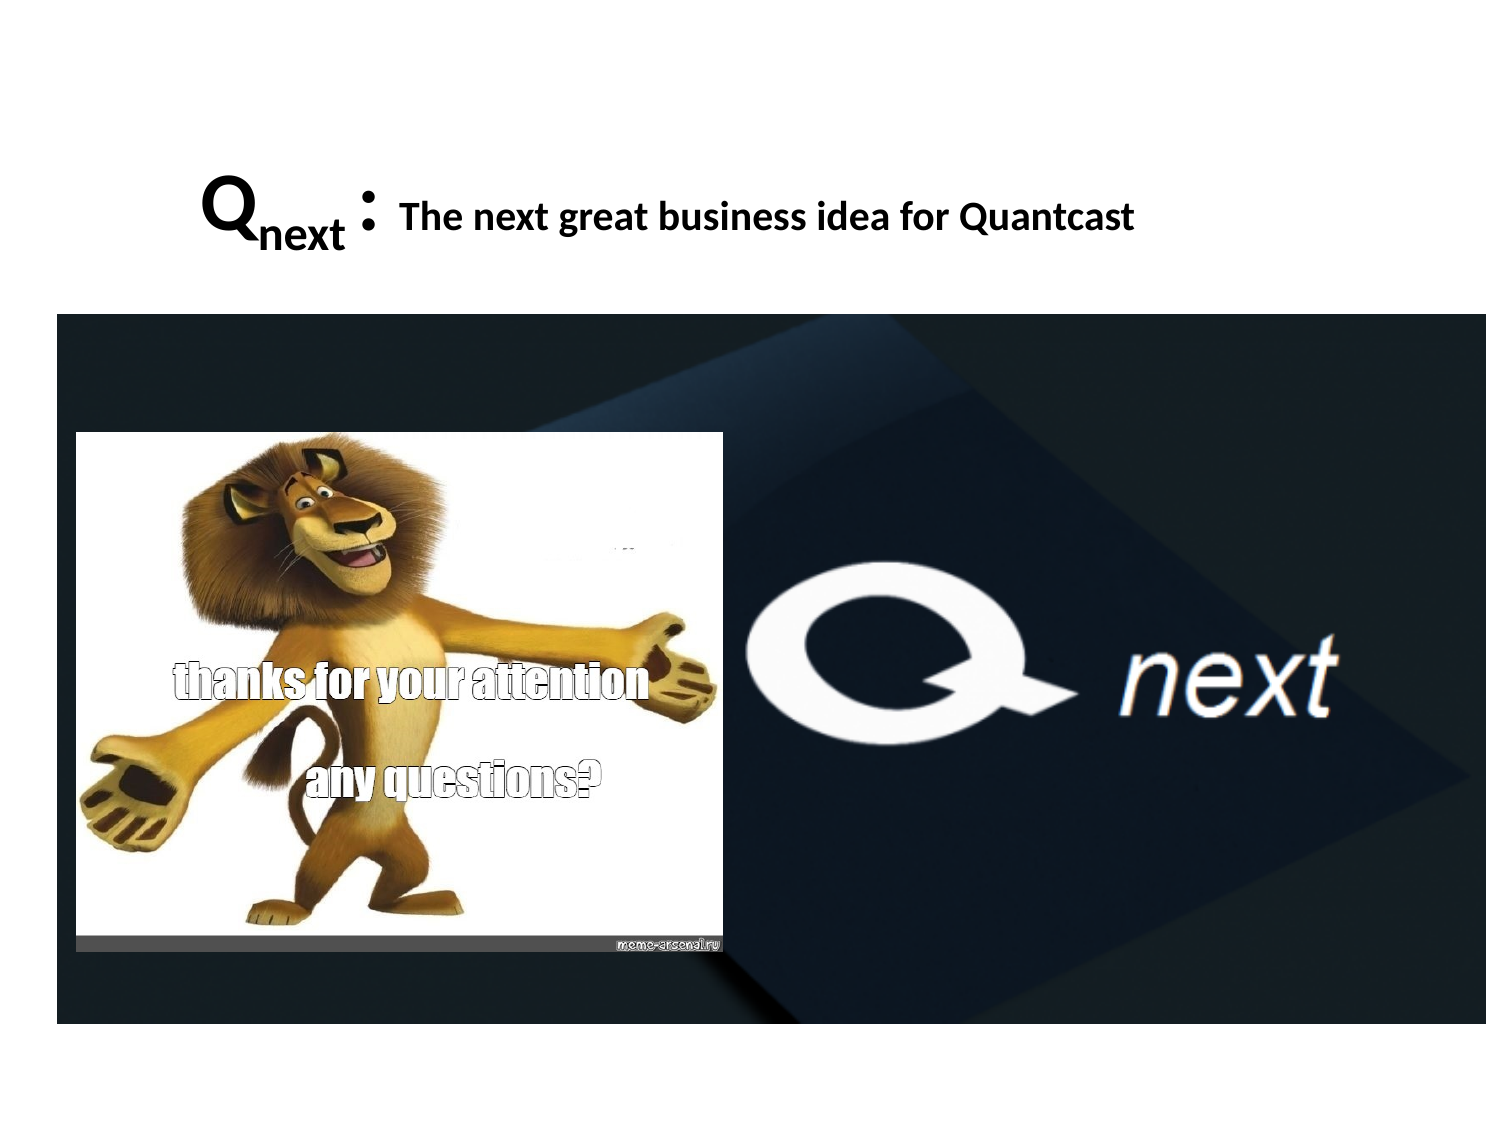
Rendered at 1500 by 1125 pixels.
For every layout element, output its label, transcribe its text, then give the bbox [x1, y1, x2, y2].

text_box Qnext : The next great business idea for Quantcast [186, 139, 1151, 268]
picture [57, 314, 1486, 1024]
